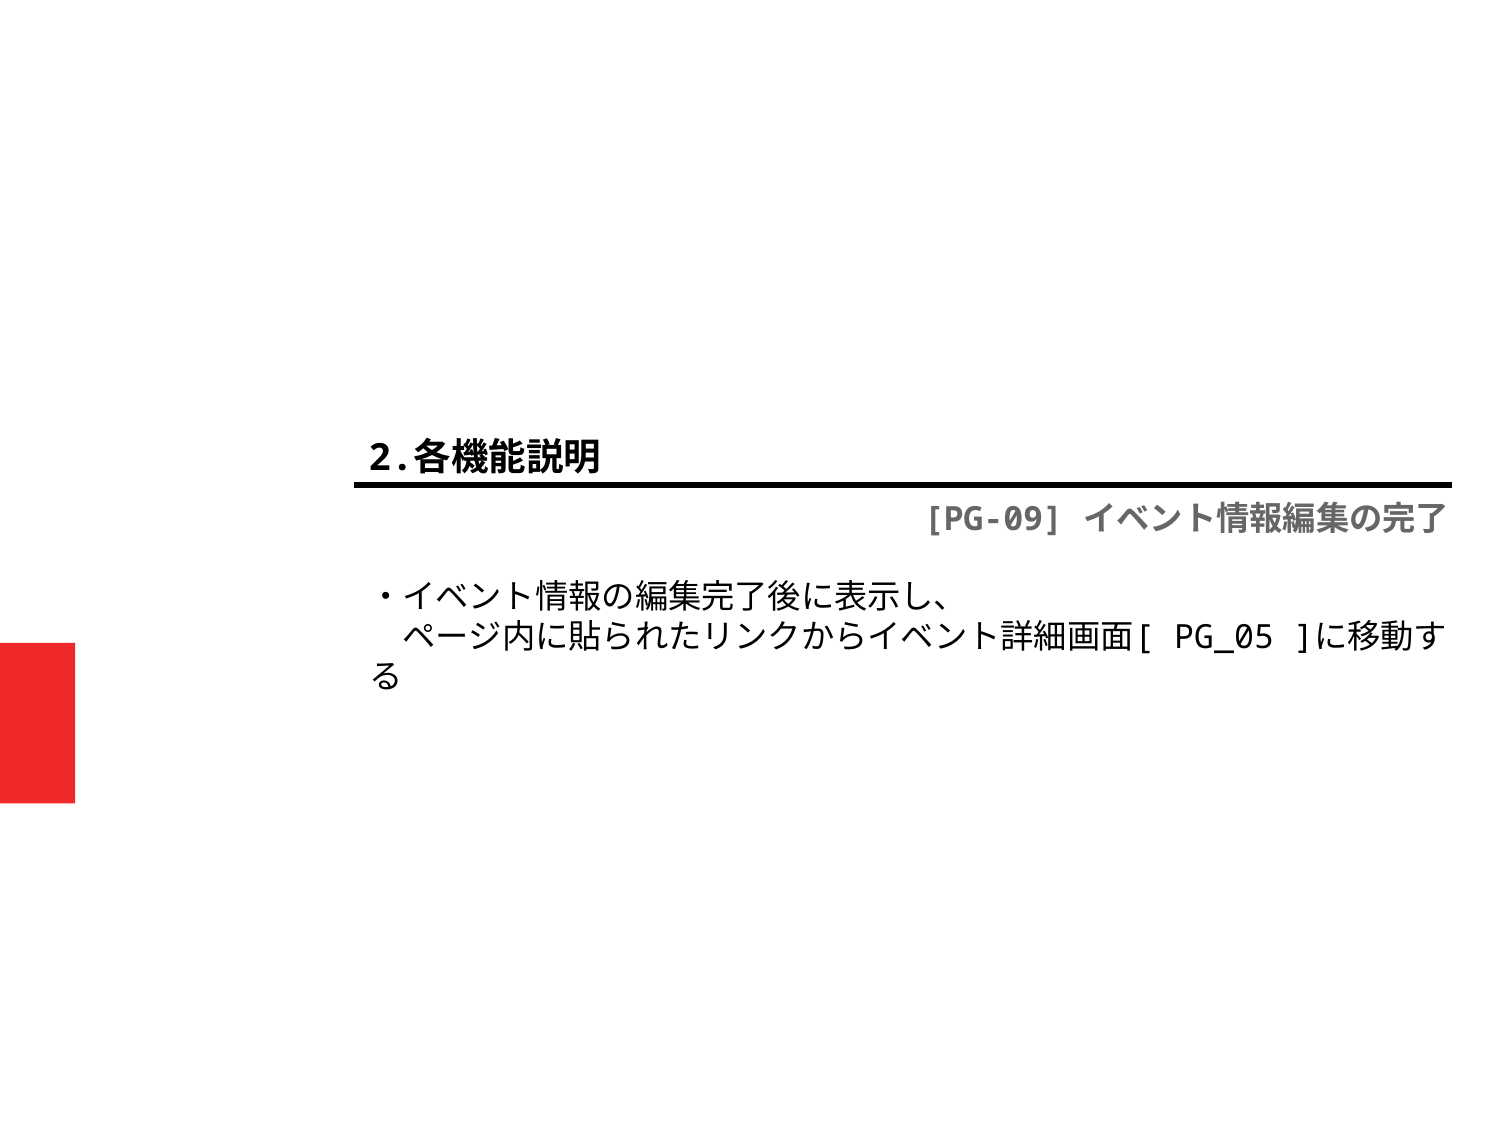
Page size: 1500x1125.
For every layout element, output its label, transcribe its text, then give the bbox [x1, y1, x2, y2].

text_box ・イベント情報の編集完了後に表示し、 ページ内に貼られたリンクからイベント詳細画面[ PG_05 ]に移動する [354, 567, 1477, 958]
text_box 2.各機能説明 [PG-09] イベント情報編集の完了 [353, 425, 1464, 615]
